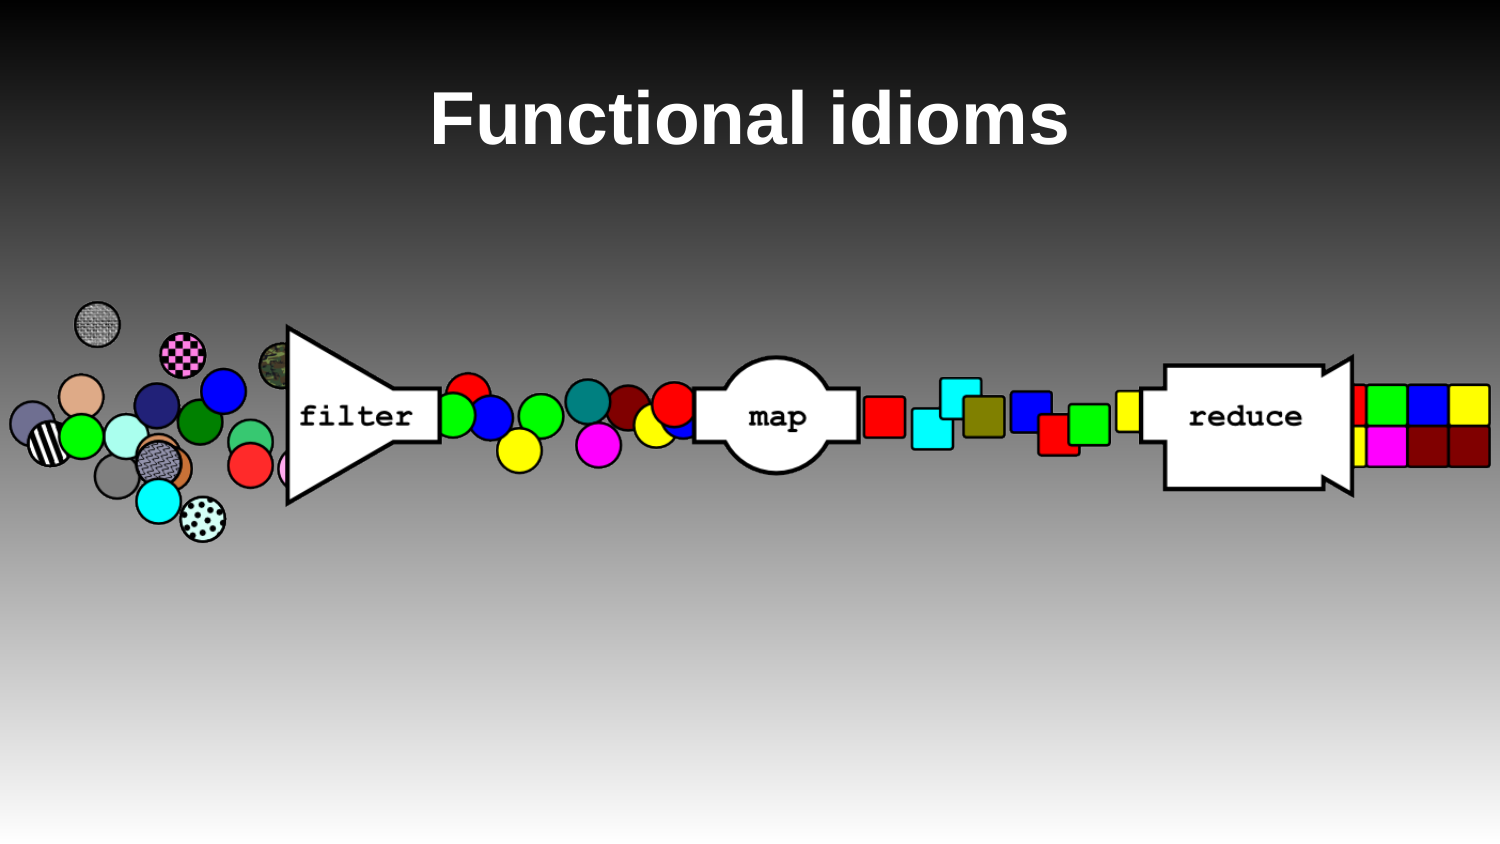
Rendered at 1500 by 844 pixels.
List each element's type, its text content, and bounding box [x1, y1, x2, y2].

picture [0, 292, 1500, 552]
title Functional idioms [75, 33, 1425, 175]
